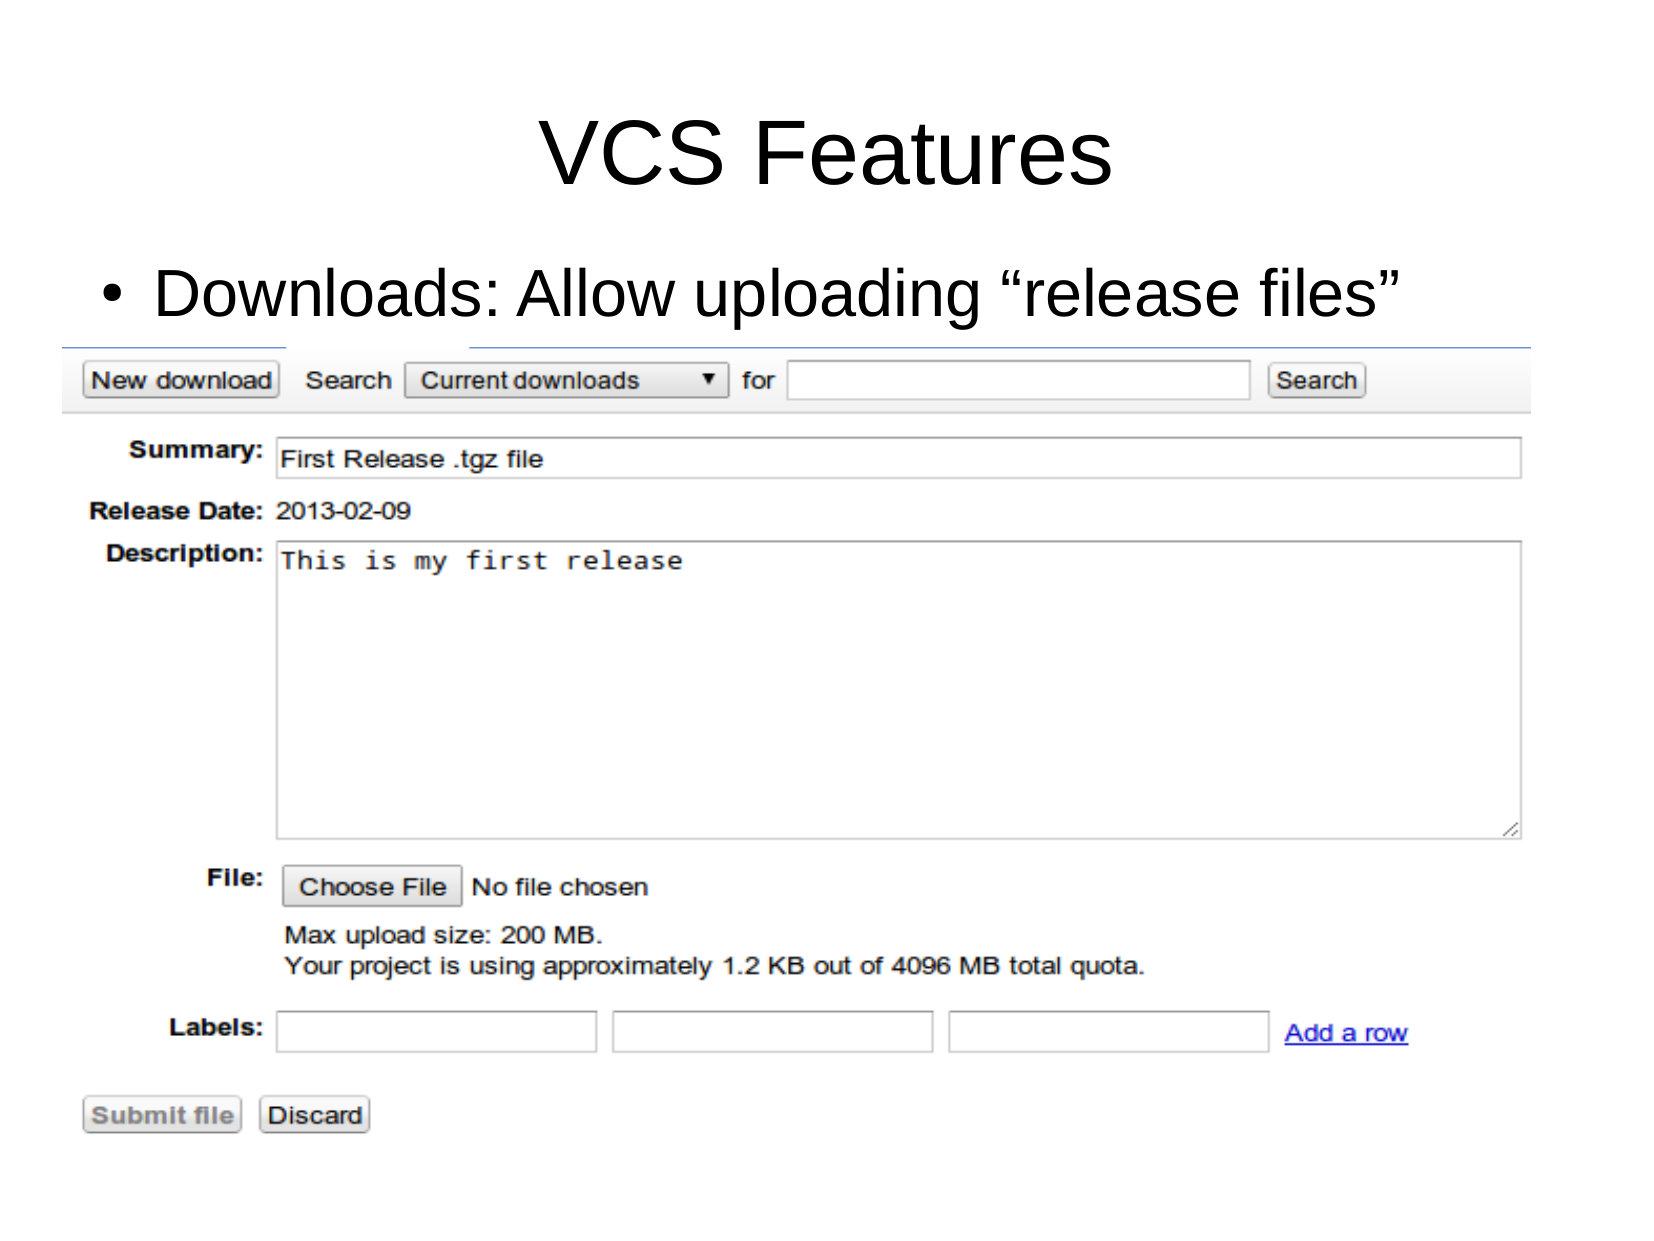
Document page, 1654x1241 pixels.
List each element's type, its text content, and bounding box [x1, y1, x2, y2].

title VCS Features [82, 49, 1571, 257]
list Downloads: Allow uploading “release files” [82, 256, 1531, 347]
picture [62, 347, 1531, 1156]
